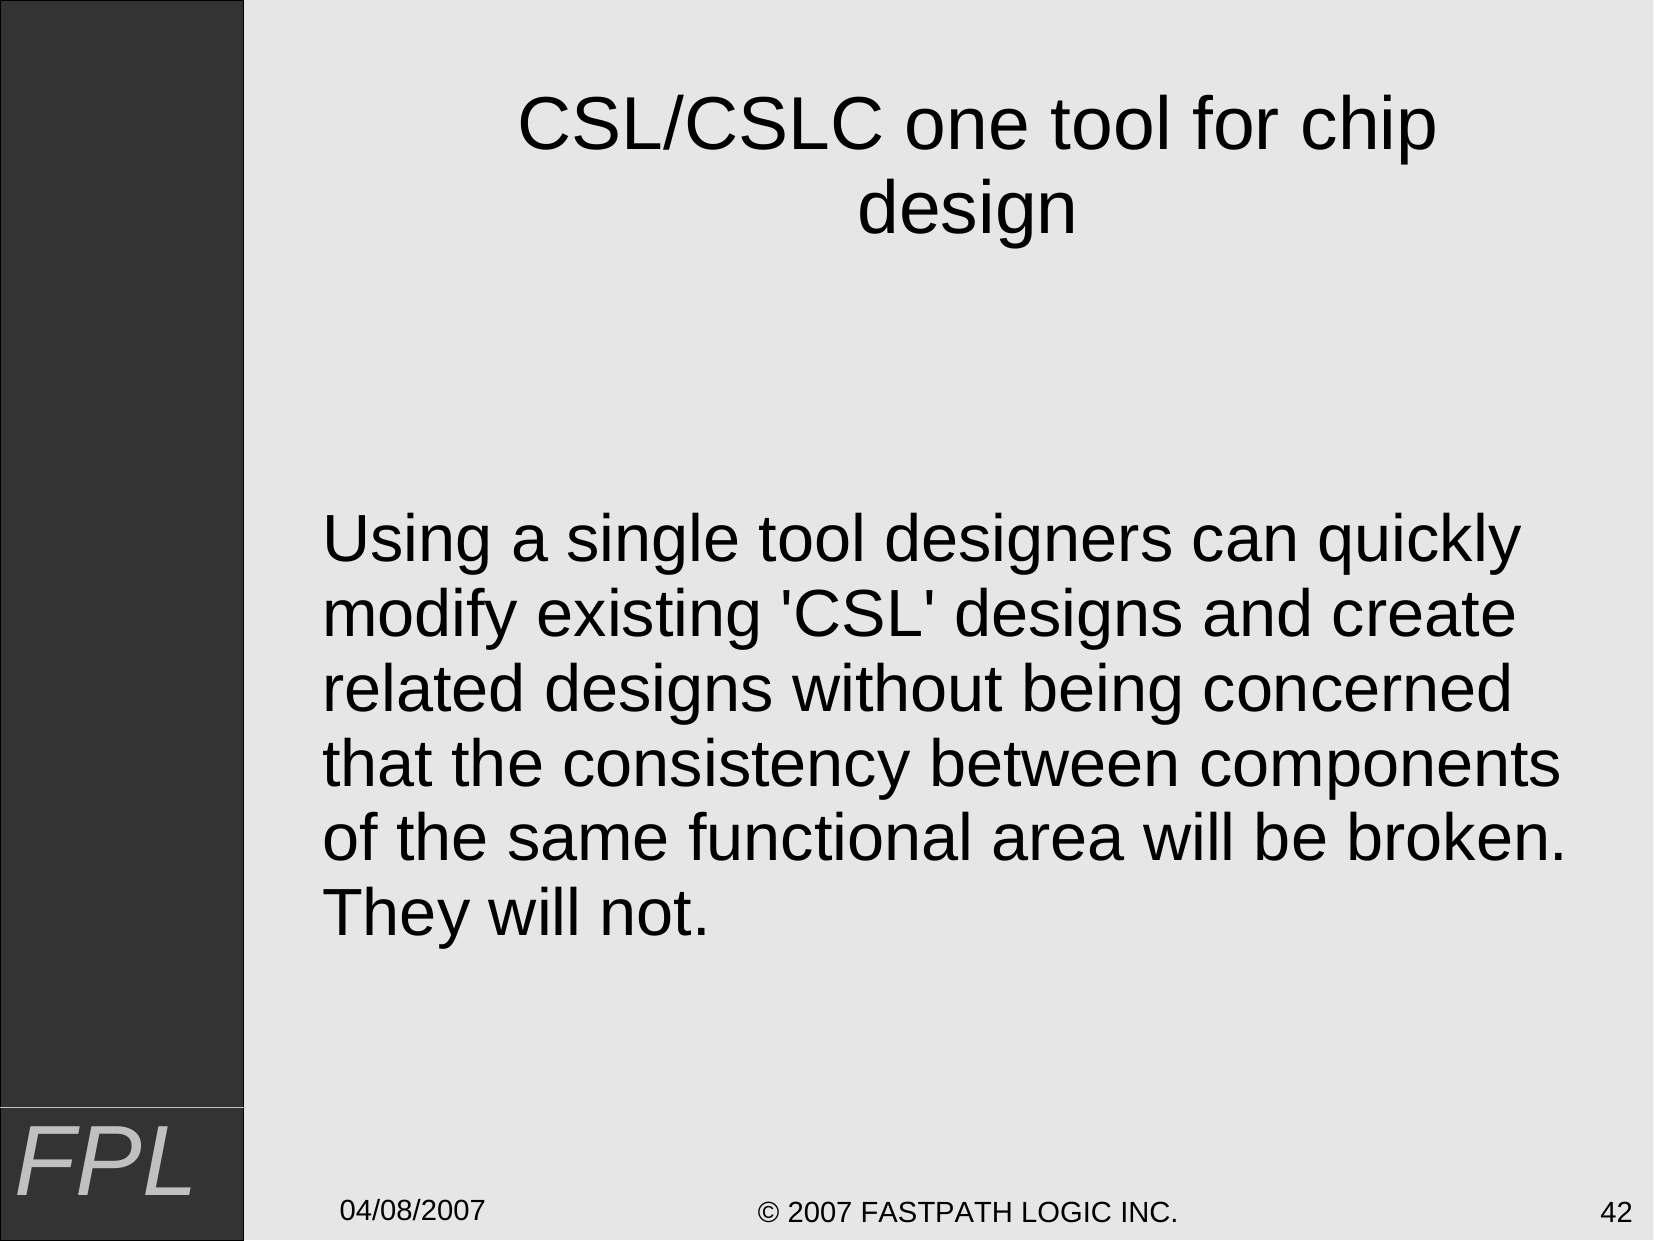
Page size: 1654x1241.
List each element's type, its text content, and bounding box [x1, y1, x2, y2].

title CSL/CSLC one tool for chip design [427, 54, 1530, 272]
subtitle Using a single tool designers can quickly modify existing 'CSL' designs and create related designs without being concerned that the consistency between components of the same functional area will be broken. They will not. [322, 272, 1635, 1179]
